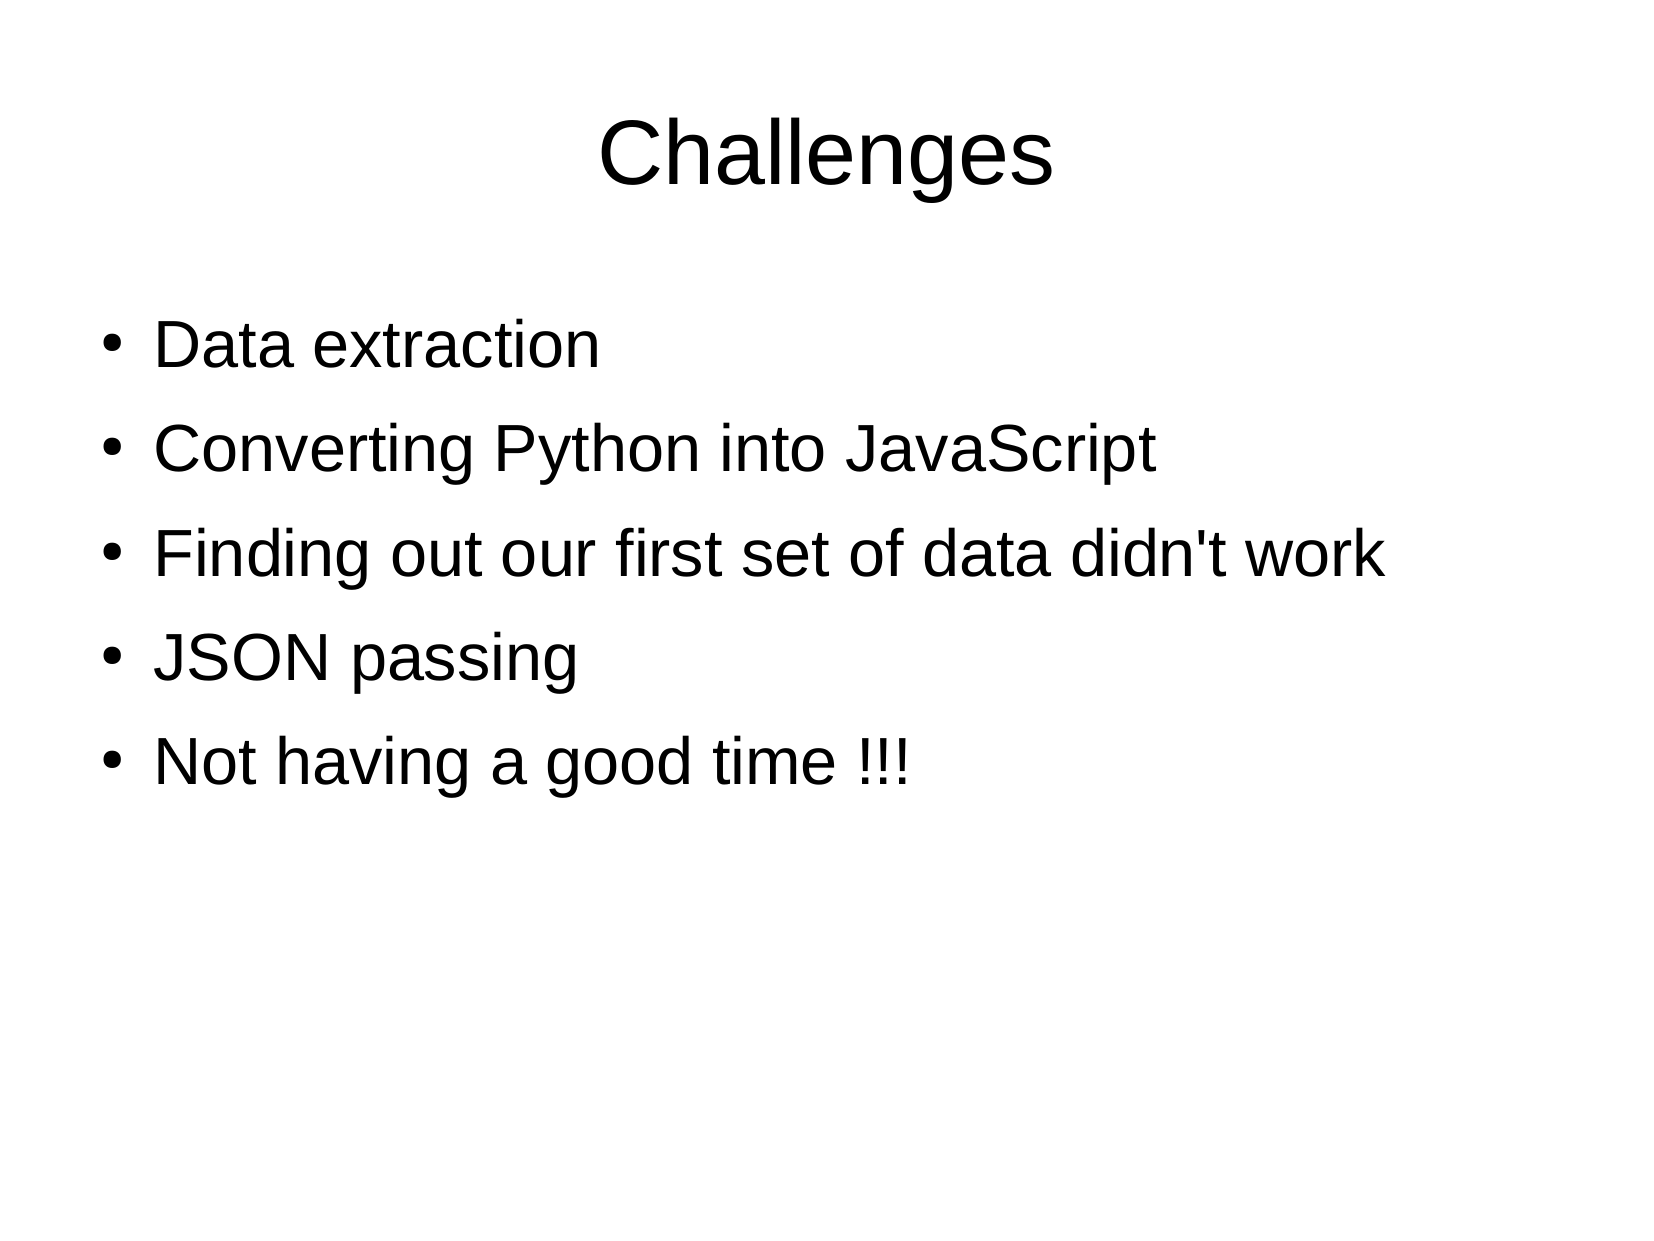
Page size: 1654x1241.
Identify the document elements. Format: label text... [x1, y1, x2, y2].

title Challenges [82, 49, 1571, 257]
list Data extraction Converting Python into JavaScript Finding out our first set of data didn't work JSON passing Not having a good time !!! [82, 307, 1571, 1027]
